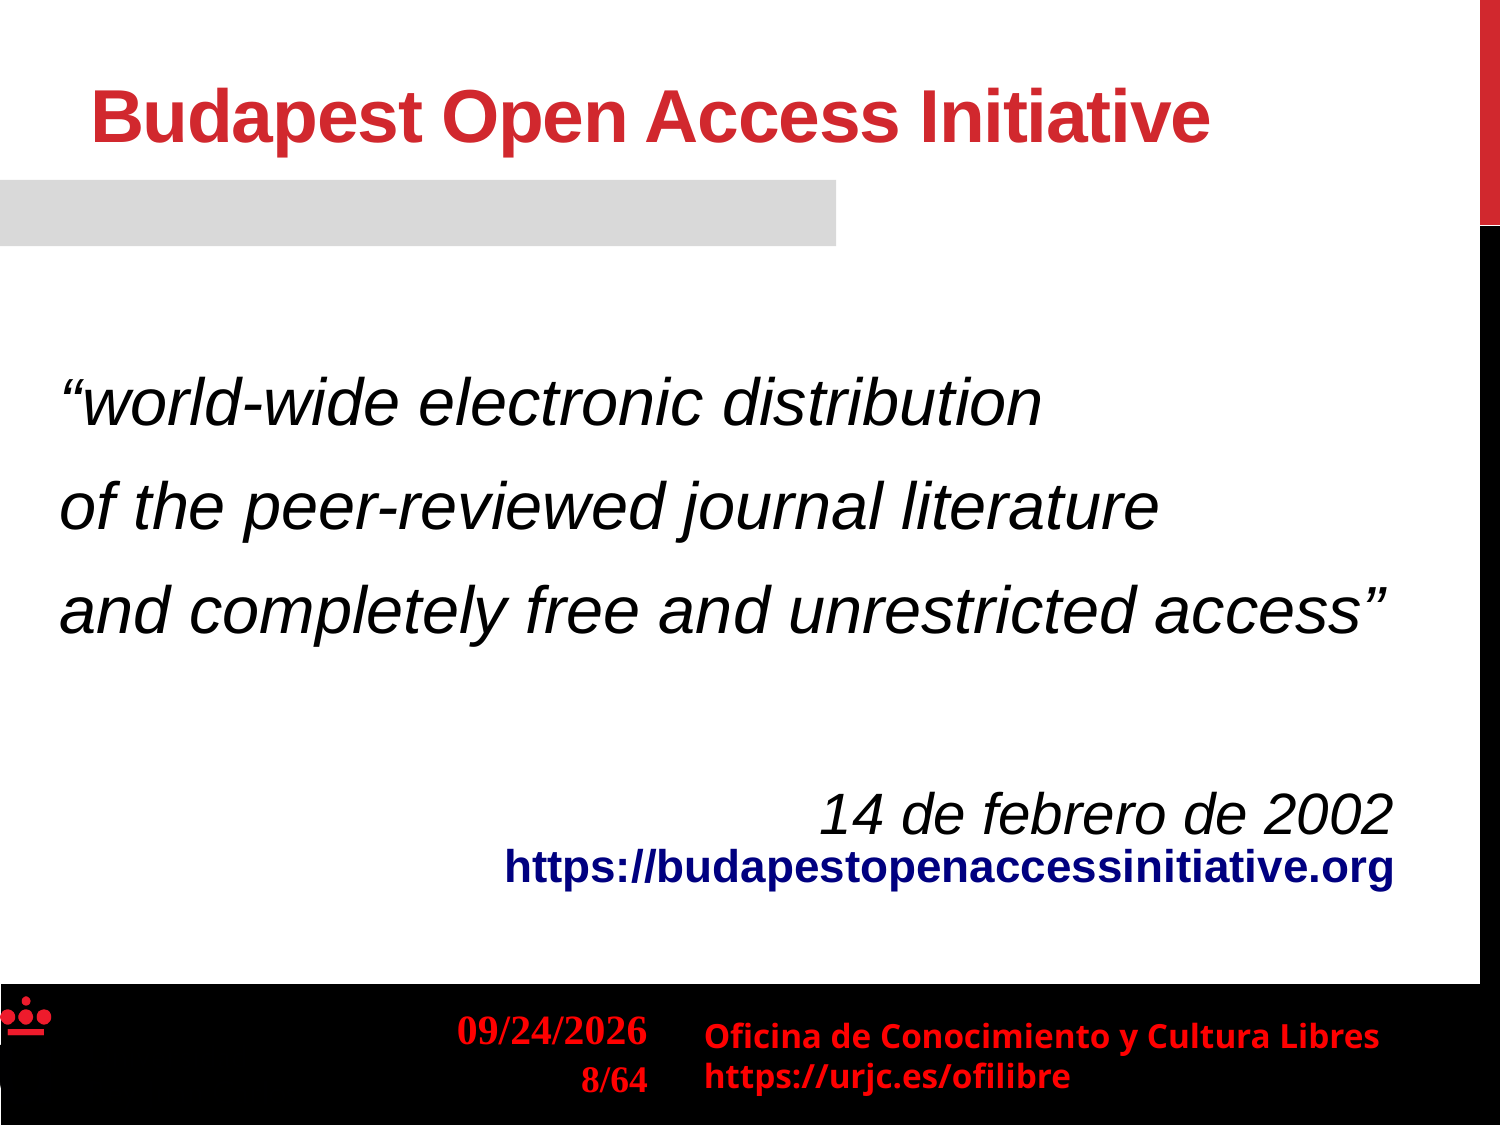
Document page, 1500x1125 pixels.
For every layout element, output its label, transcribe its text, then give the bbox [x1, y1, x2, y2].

text_box “world-wide electronic distribution of the peer-reviewed journal literature and completely free and unrestricted access” 14 de febrero de 2002 [45, 357, 1411, 855]
title [75, 15, 1425, 172]
text_box https://budapestopenaccessinitiative.org [489, 833, 1413, 909]
text_box Budapest Open Access Initiative [0, 24, 1326, 172]
